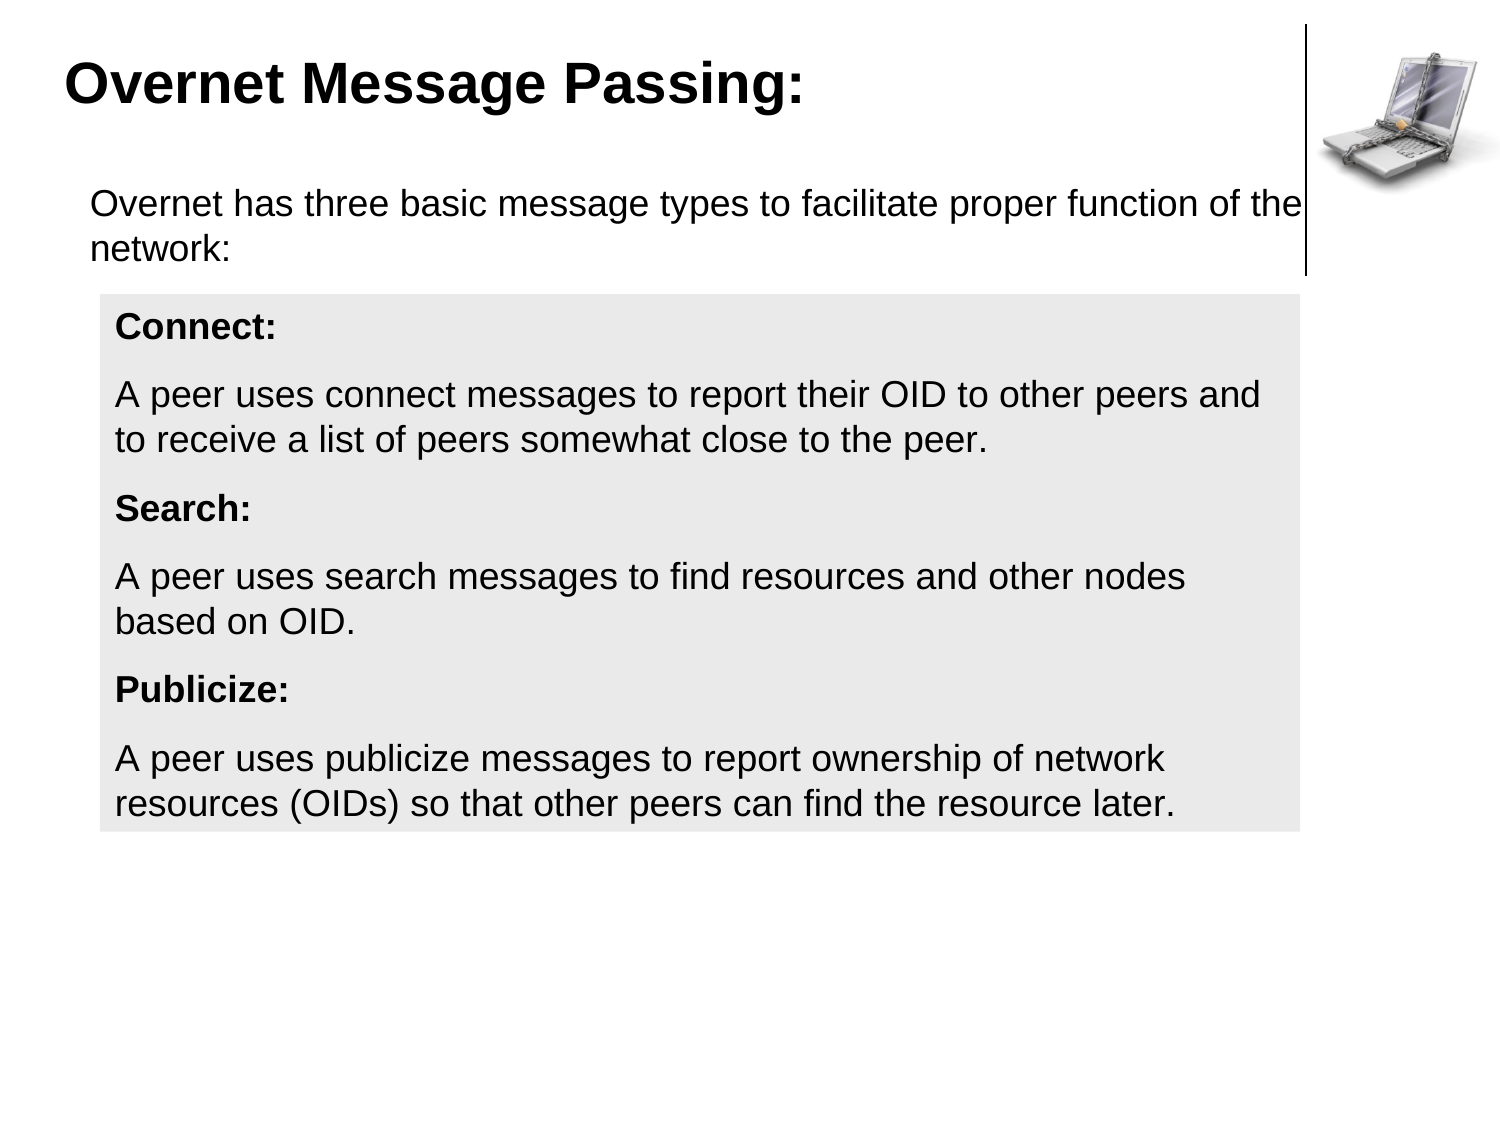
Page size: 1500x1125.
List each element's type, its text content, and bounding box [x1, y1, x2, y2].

text_box Connect: A peer uses connect messages to report their OID to other peers and to receive a list of peers somewhat close to the peer. Search: A peer uses search messages to find resources and other nodes based on OID. Publicize: A peer uses publicize messages to report ownership of network resources (OIDs) so that other peers can find the resource later. [99, 294, 1301, 832]
picture [1299, 123, 1305, 171]
text_box Overnet Message Passing: [50, 37, 1388, 123]
text_box Overnet has three basic message types to facilitate proper function of the network: [74, 171, 1450, 278]
picture [1307, 41, 1500, 200]
